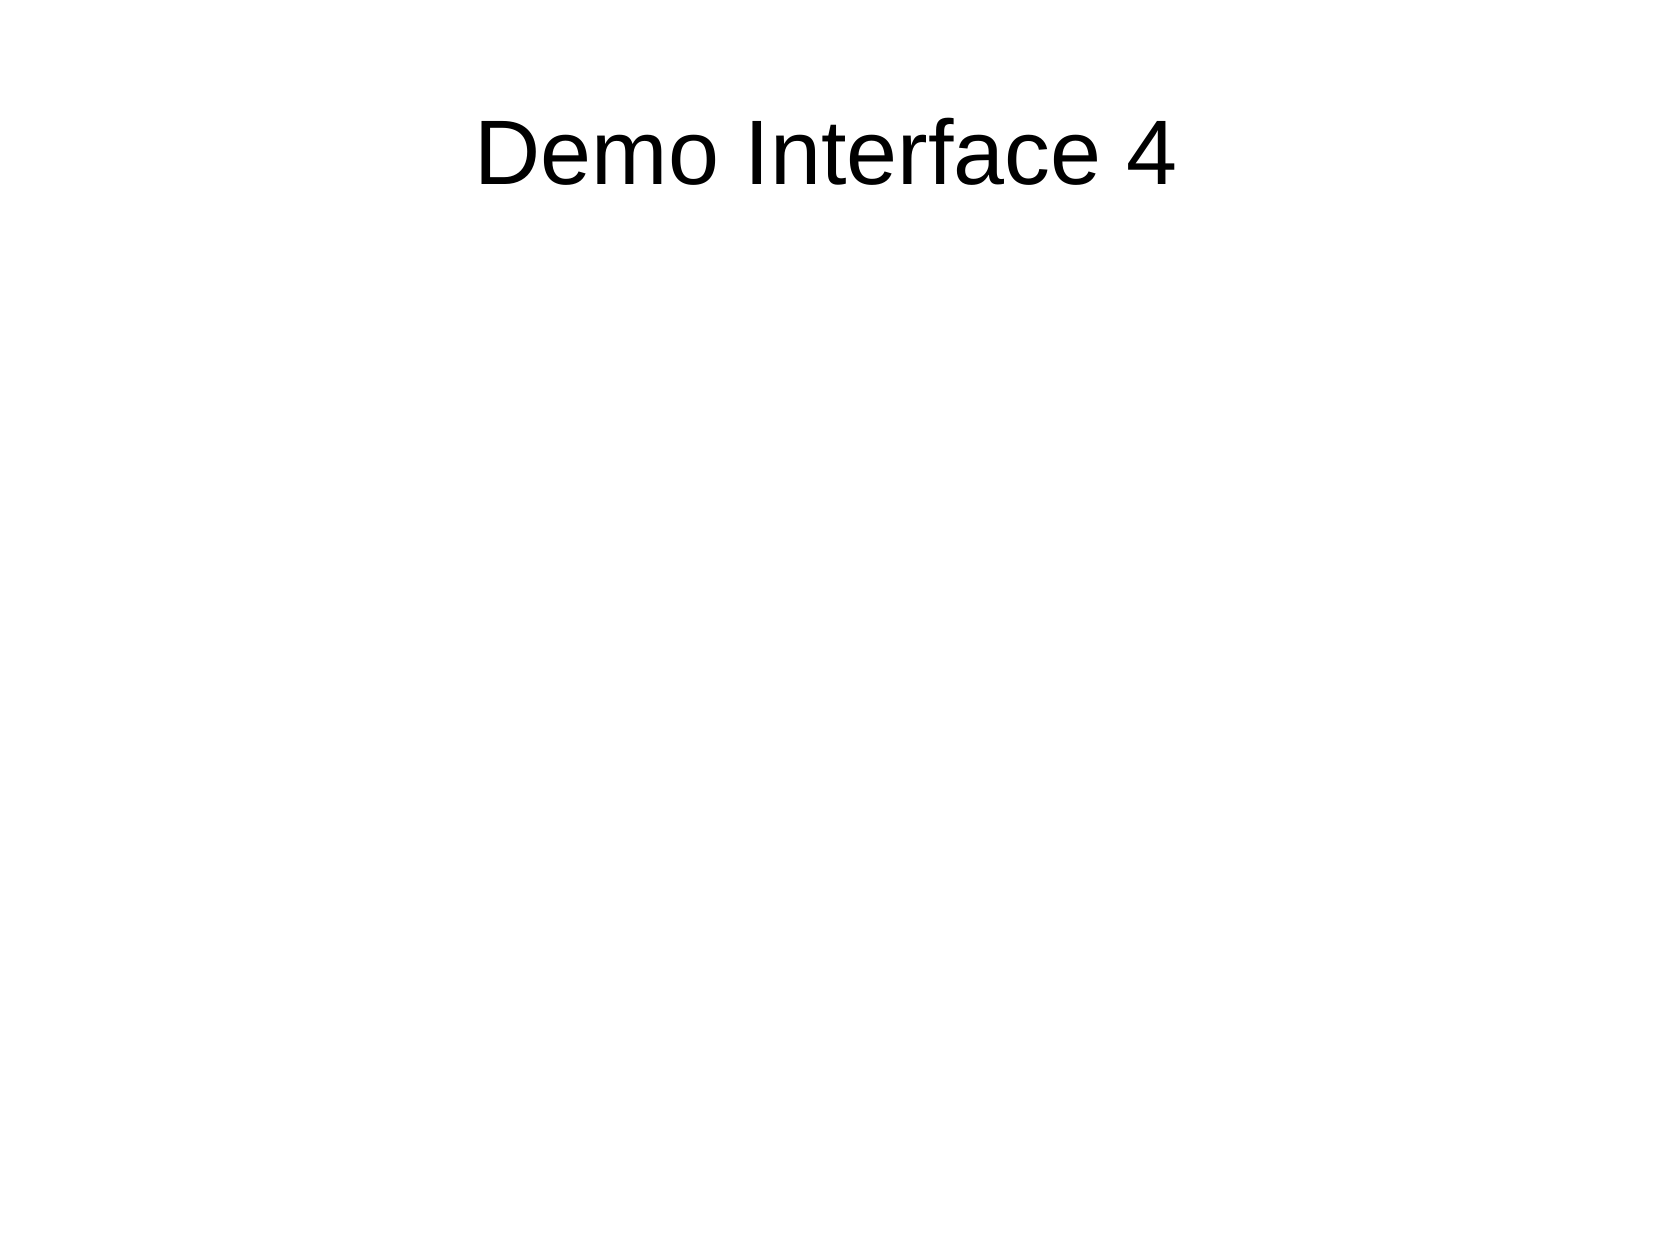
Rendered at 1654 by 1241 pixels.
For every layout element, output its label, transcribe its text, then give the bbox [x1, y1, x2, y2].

title Demo Interface 4 [82, 49, 1571, 257]
